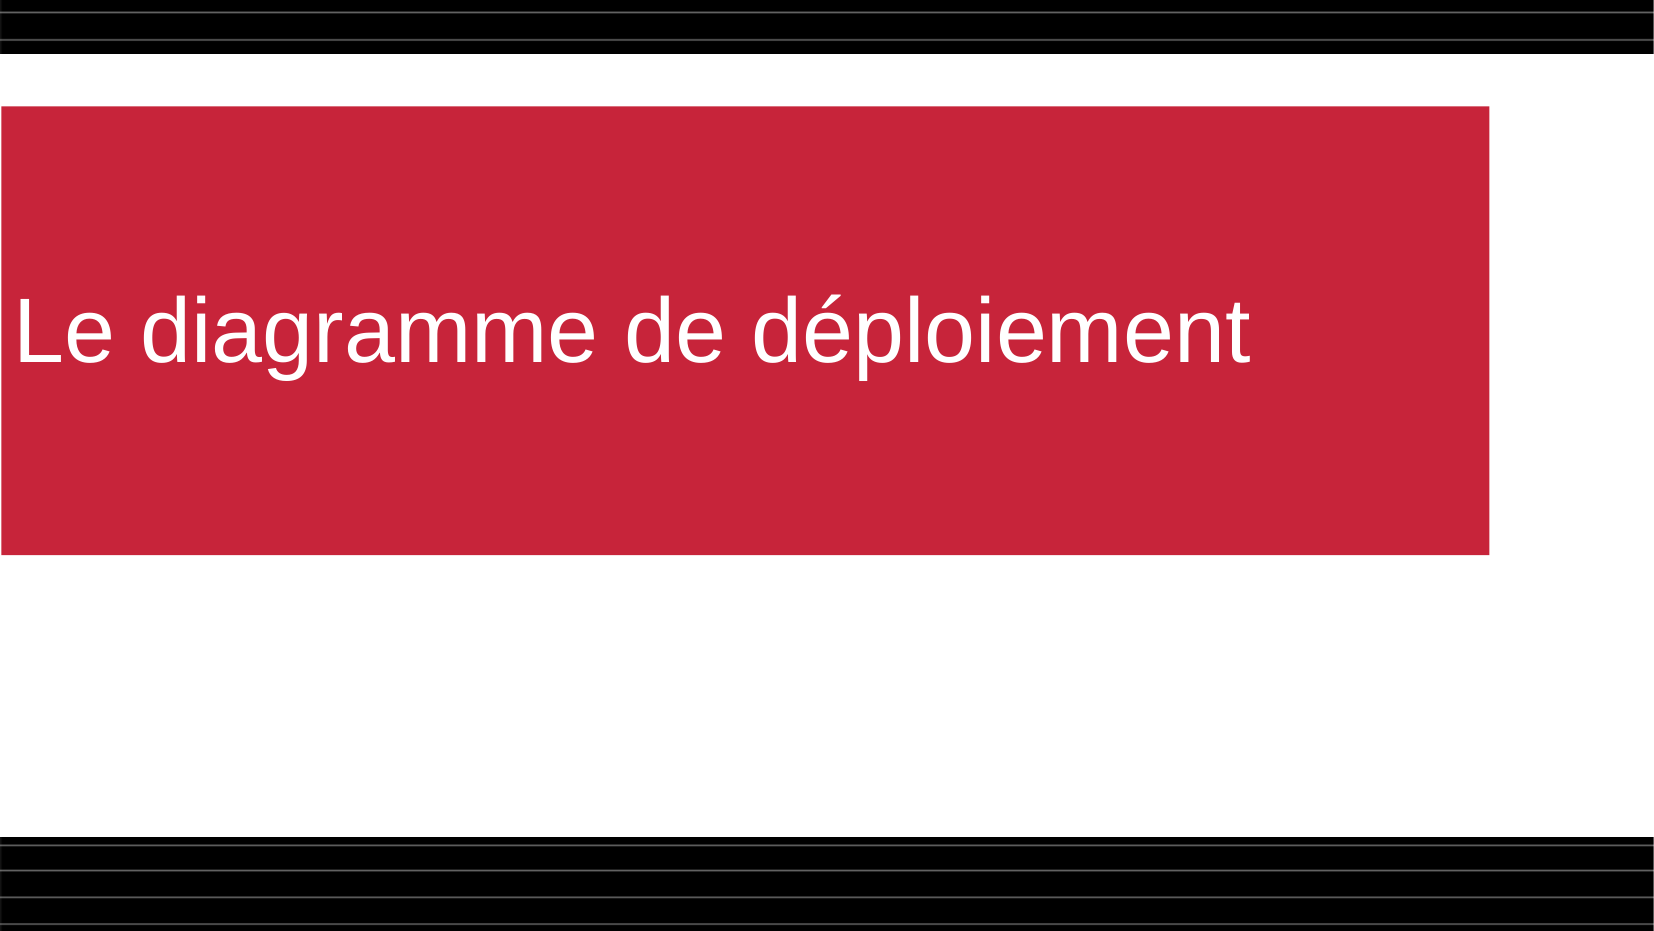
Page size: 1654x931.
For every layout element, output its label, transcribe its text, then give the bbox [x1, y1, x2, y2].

picture [0, 0, 1654, 54]
title Le diagramme de déploiement [1, 106, 1490, 556]
picture [0, 837, 1654, 931]
